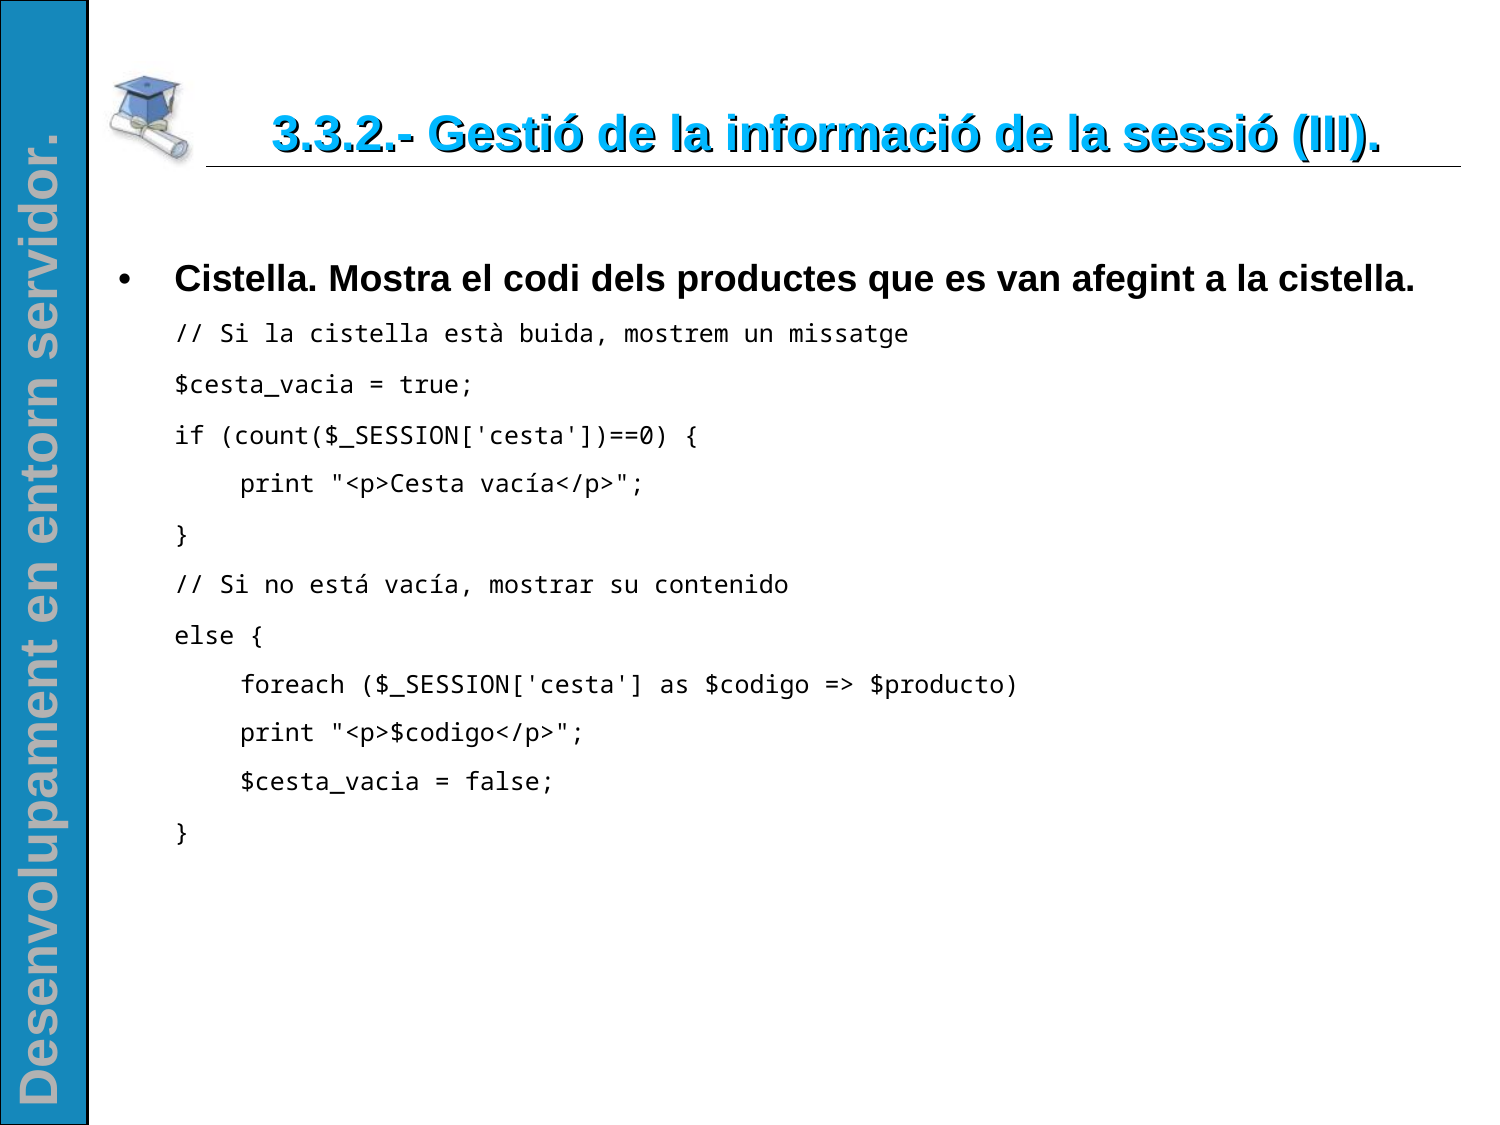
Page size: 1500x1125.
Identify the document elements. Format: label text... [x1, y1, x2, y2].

picture [93, 61, 206, 174]
title 3.3.2.- Gestió de la informació de la sessió (III). [206, 88, 1447, 178]
list Cistella. Mostra el codi dels productes que es van afegint a la cistella. // Si la cistella està buida, mostrem un missatge $cesta_vacia = true; if (count($_SESSION['cesta'])==0) { print "<p>Cesta vacía</p>"; } // Si no está vacía, mostrar su contenido else { foreach ($_SESSION['cesta'] as $codigo => $producto) print "<p>$codigo</p>"; $cesta_vacia = false; } [118, 206, 1477, 1093]
